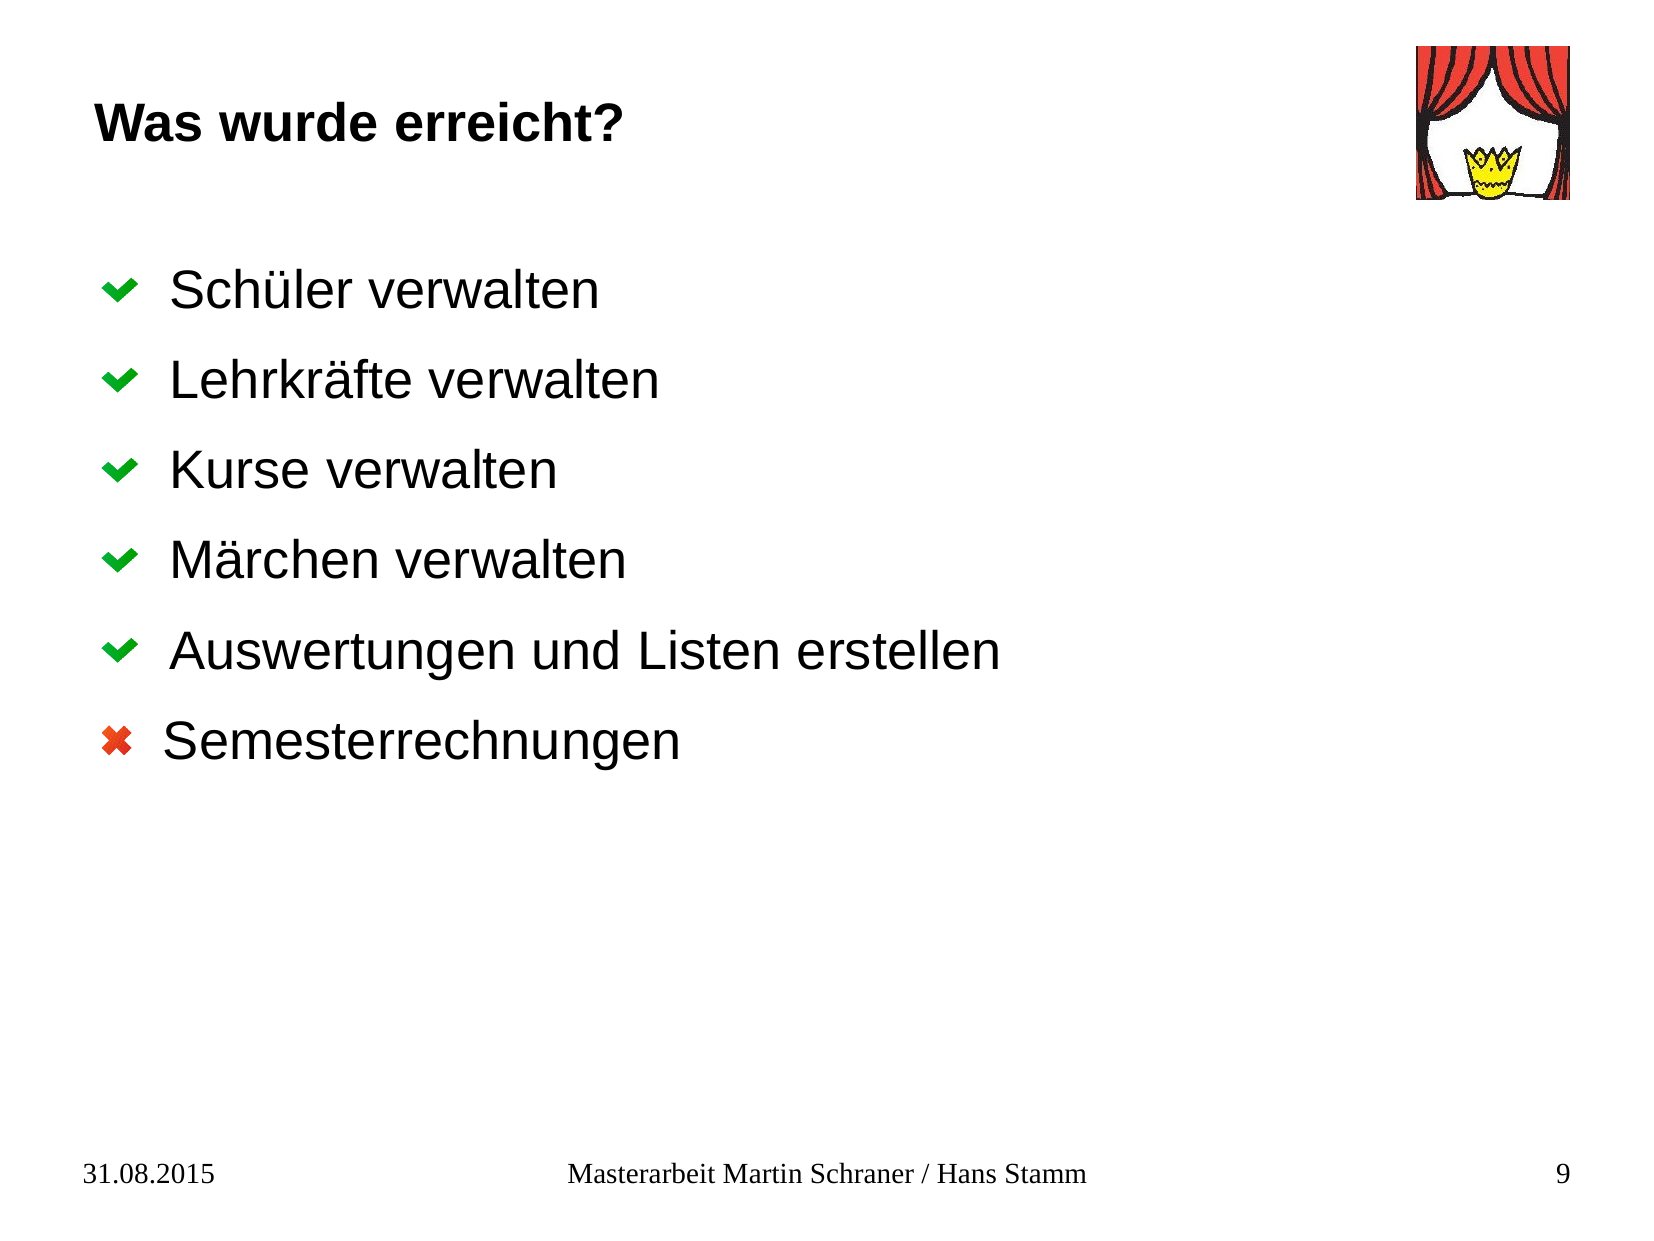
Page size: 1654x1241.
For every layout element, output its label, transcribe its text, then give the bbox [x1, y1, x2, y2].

title Was wurde erreicht? [94, 53, 1347, 193]
list Schüler verwalten Lehrkräfte verwalten Kurse verwalten Märchen verwalten Auswertungen und Listen erstellen Semesterrechnungen [82, 259, 1571, 1052]
picture [1416, 46, 1570, 200]
